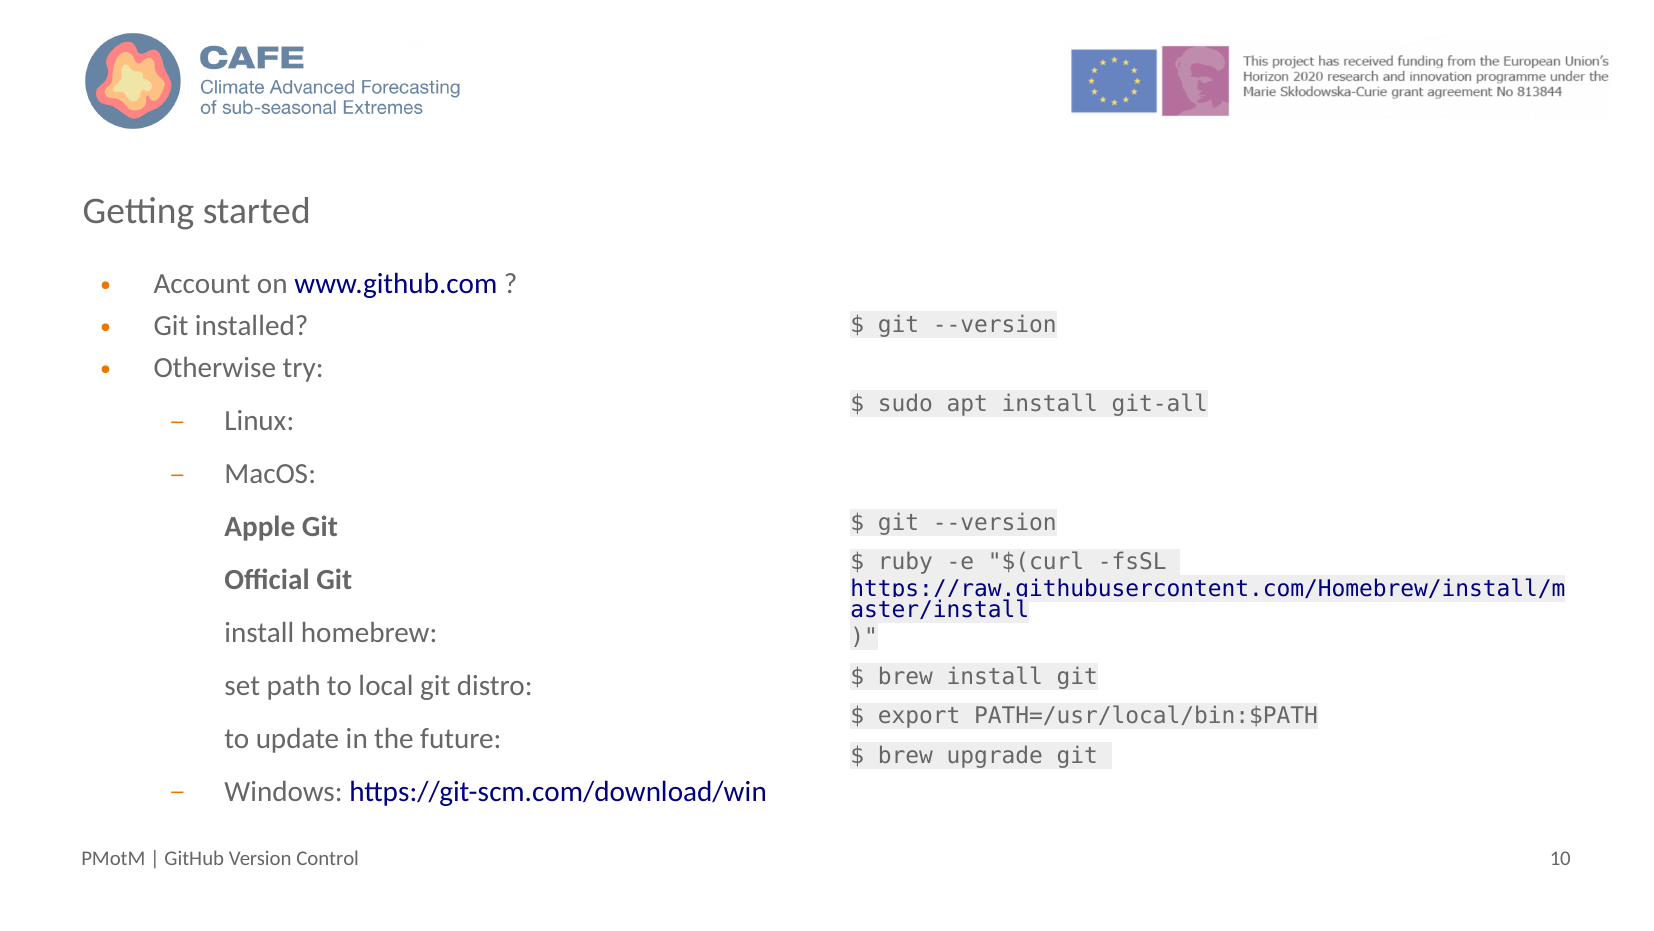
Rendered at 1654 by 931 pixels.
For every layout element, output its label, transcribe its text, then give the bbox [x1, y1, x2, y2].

title Getting started [82, 183, 1571, 246]
list Account on www.github.com ? Git installed? Otherwise try: Linux: MacOS: Apple Git Official Git install homebrew: set path to local git distro: to update in the future: Windows: https://git-scm.com/download/win [82, 271, 768, 827]
list $ git --version $ sudo apt install git-all $ git --version $ ruby -e "$(curl -fsSL https://raw.githubusercontent.com/Homebrew/install/master/install)" $ brew install git $ export PATH=/usr/local/bin:$PATH $ brew upgrade git [850, 271, 1571, 827]
